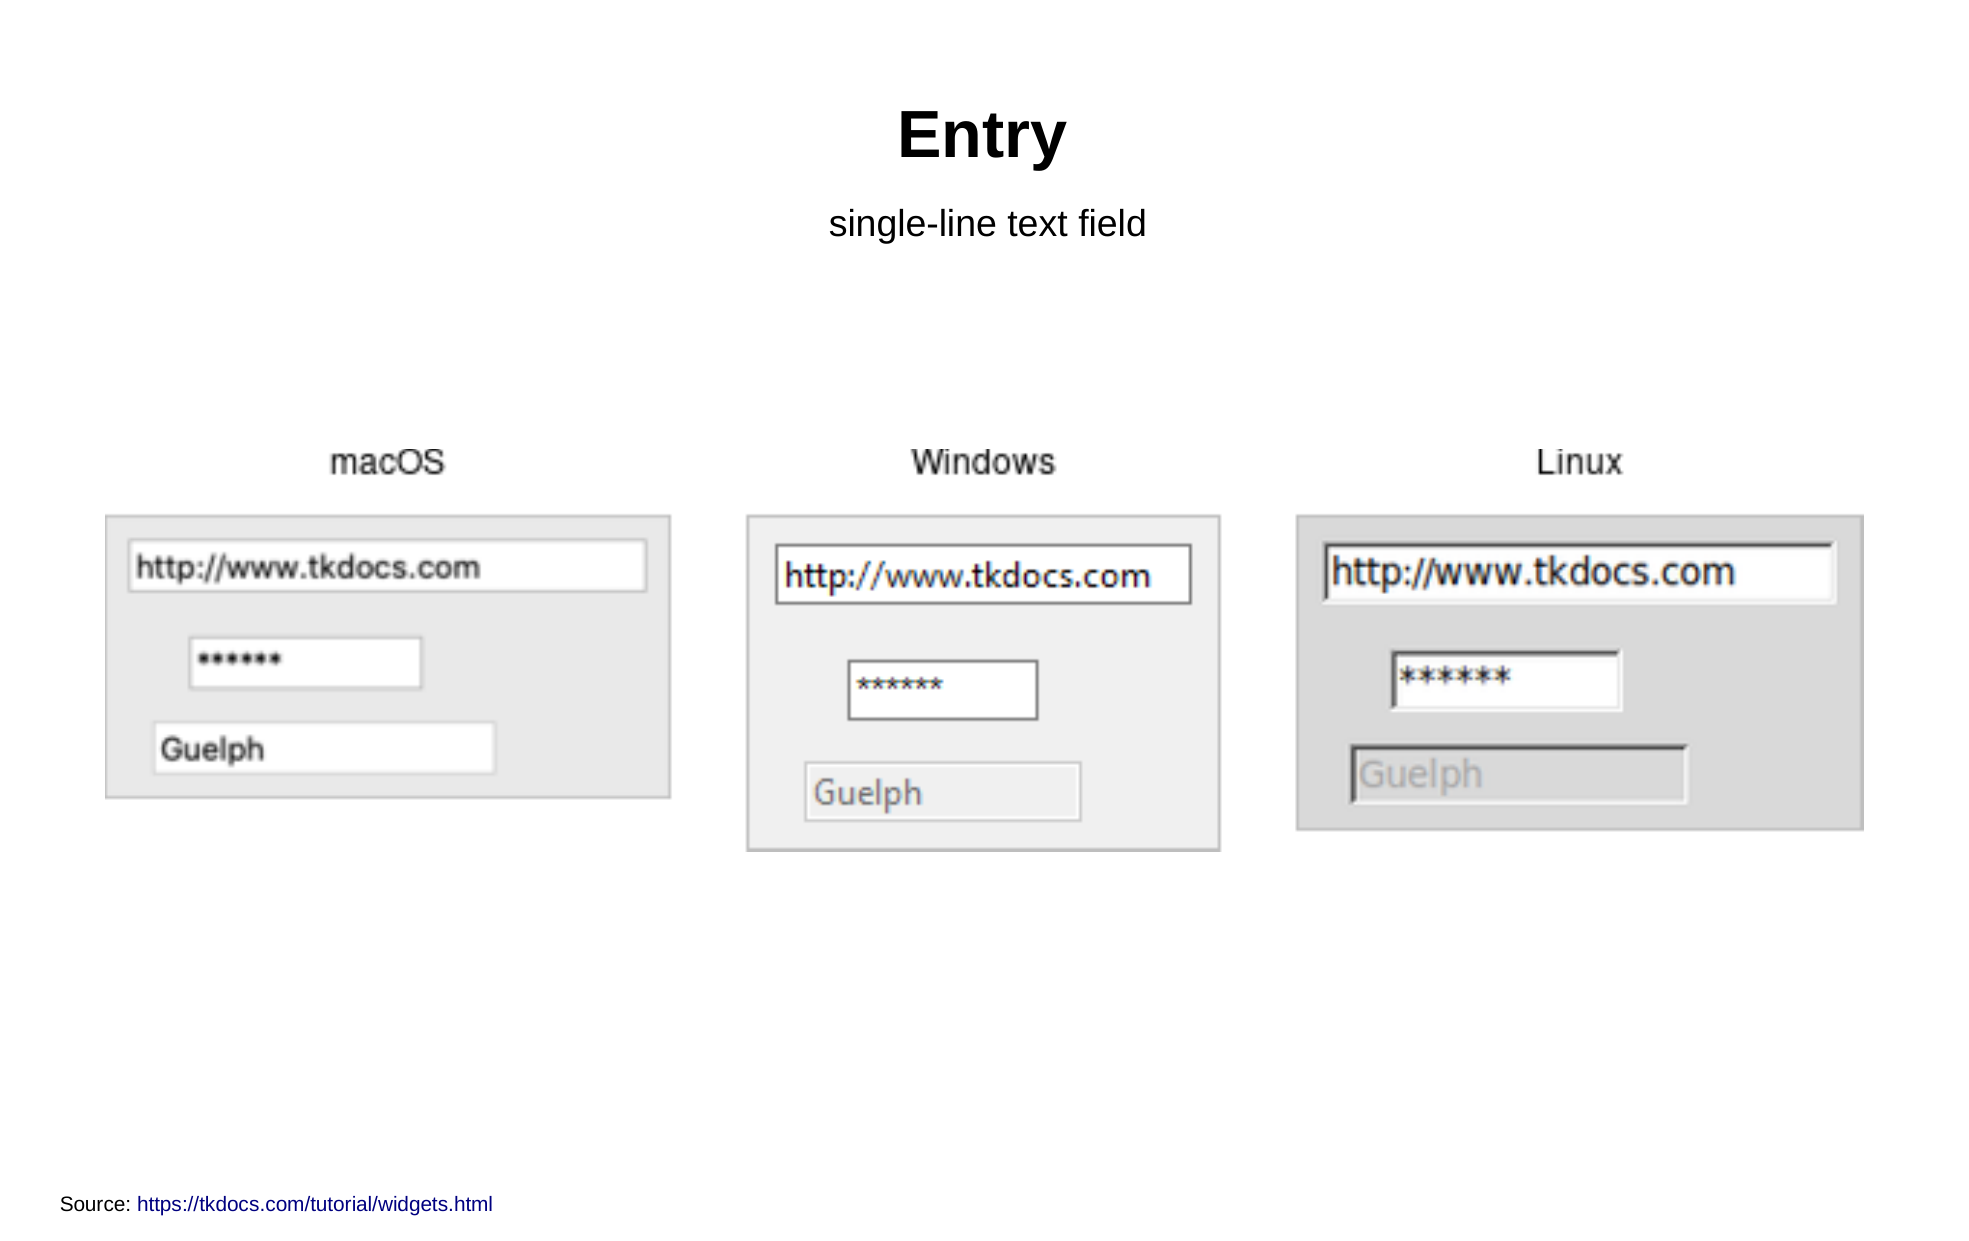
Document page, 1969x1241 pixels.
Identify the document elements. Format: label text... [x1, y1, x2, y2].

picture [105, 449, 1864, 852]
text_box Source: https://tkdocs.com/tutorial/widgets.html [45, 1185, 511, 1224]
text_box single-line text field [660, 195, 1306, 294]
text_box Entry [690, 90, 1276, 180]
